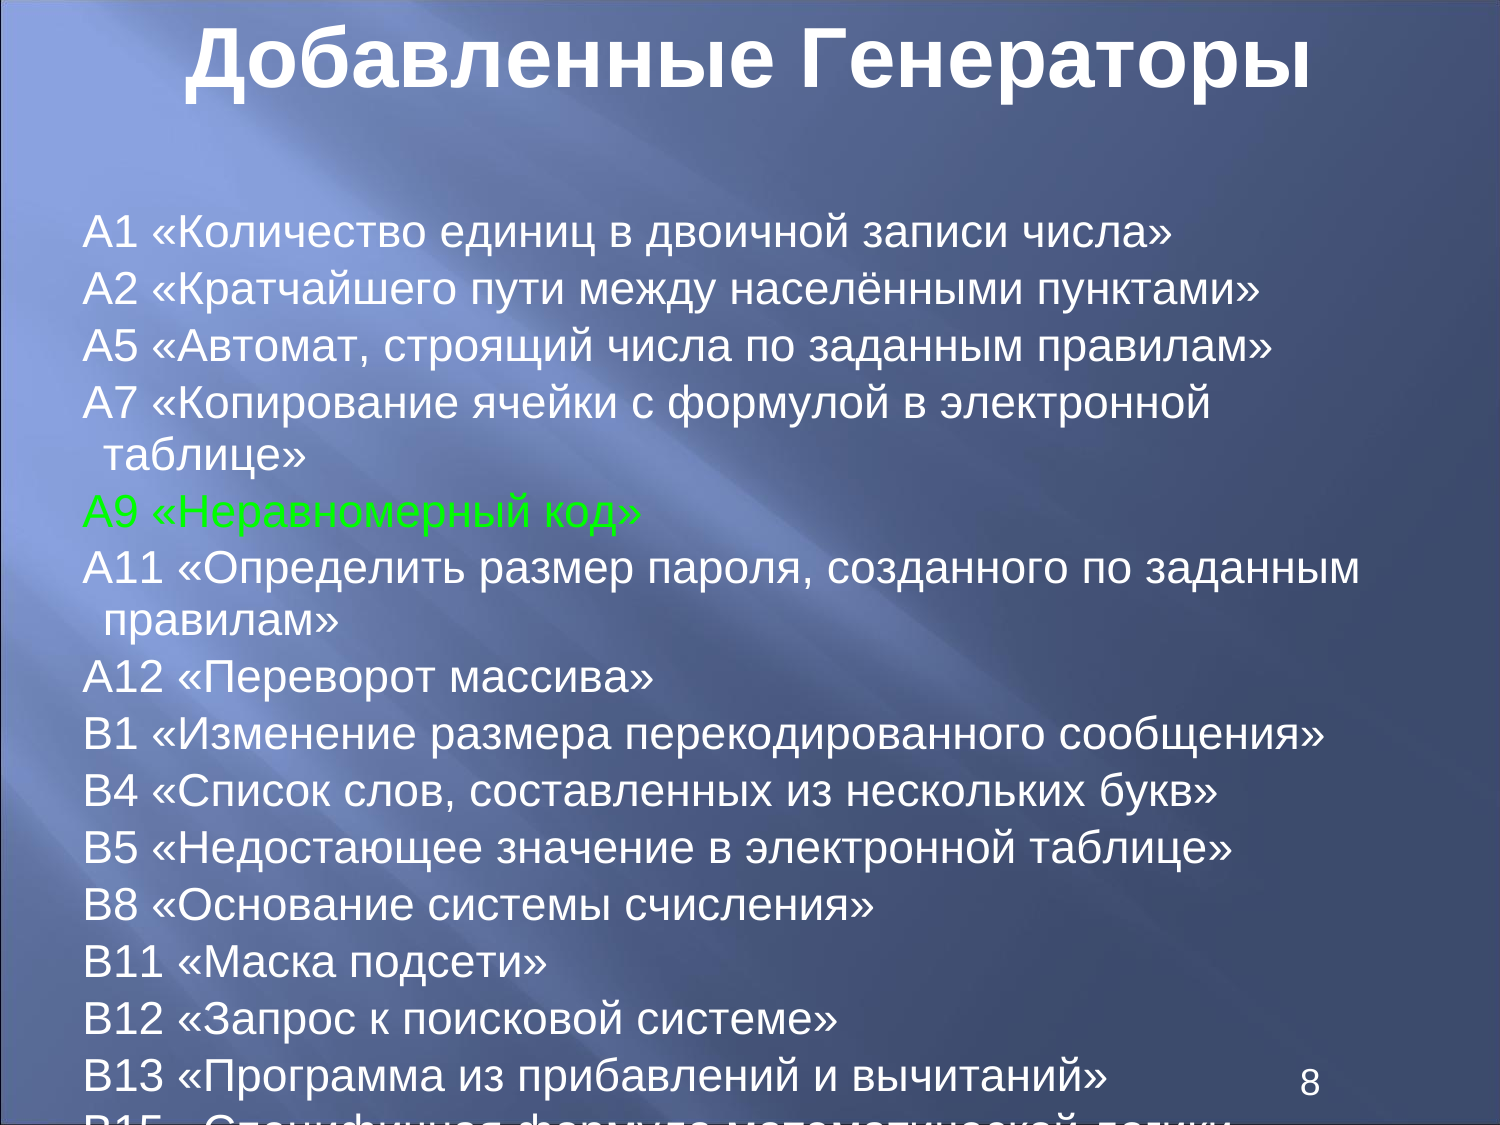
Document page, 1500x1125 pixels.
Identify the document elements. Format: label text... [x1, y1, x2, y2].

picture [0, 0, 1500, 1125]
title Добавленные Генераторы [75, 0, 1426, 167]
list A1 «Количество единиц в двоичной записи числа» A2 «Кратчайшего пути между населёнными пунктами» A5 «Автомат, строящий числа по заданным правилам» A7 «Копирование ячейки с формулой в электронной таблице» A9 «Неравномерный код» A11 «Определить размер пароля, созданного по заданным правилам» A12 «Переворот массива» B1 «Изменение размера перекодированного сообщения» B4 «Список слов, составленных из нескольких букв» B5 «Недостающее значение в электронной таблице» B8 «Основание системы счисления» B11 «Маска подсети» B12 «Запрос к поисковой системе» B13 «Программа из прибавлений и вычитаний» B15 «Специфичная формула математической логики» [67, 194, 1418, 1125]
